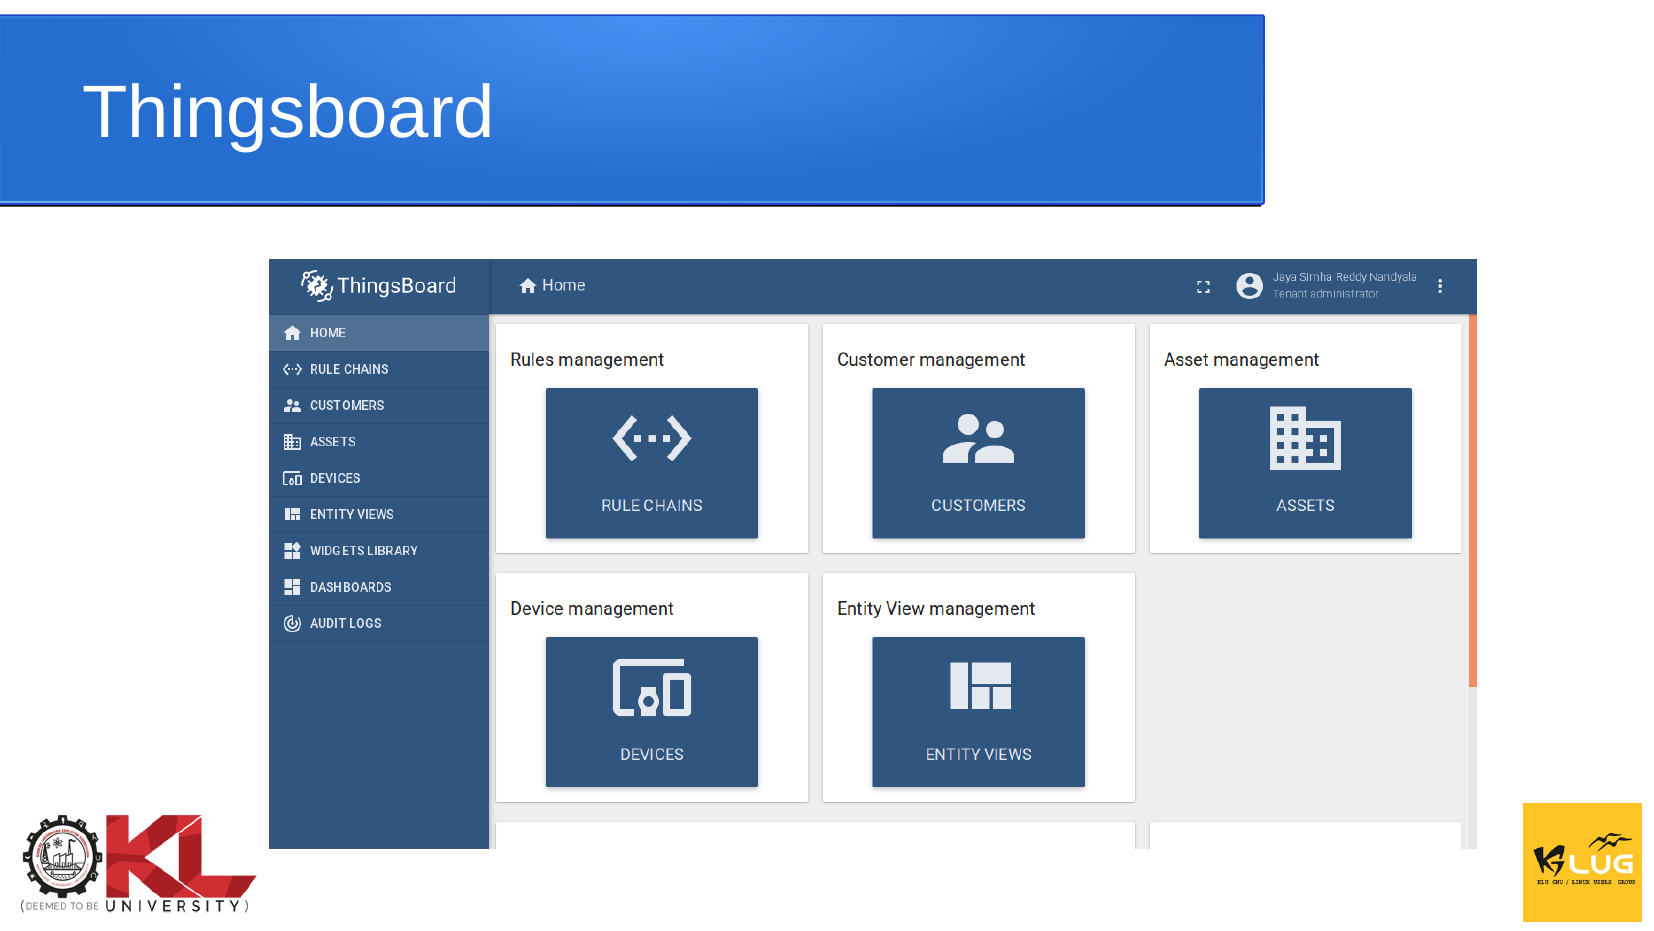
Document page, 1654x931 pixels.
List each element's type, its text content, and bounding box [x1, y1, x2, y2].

picture [10, 803, 260, 922]
picture [1523, 803, 1642, 922]
title Thingsboard [82, 35, 1235, 189]
picture [269, 259, 1477, 849]
